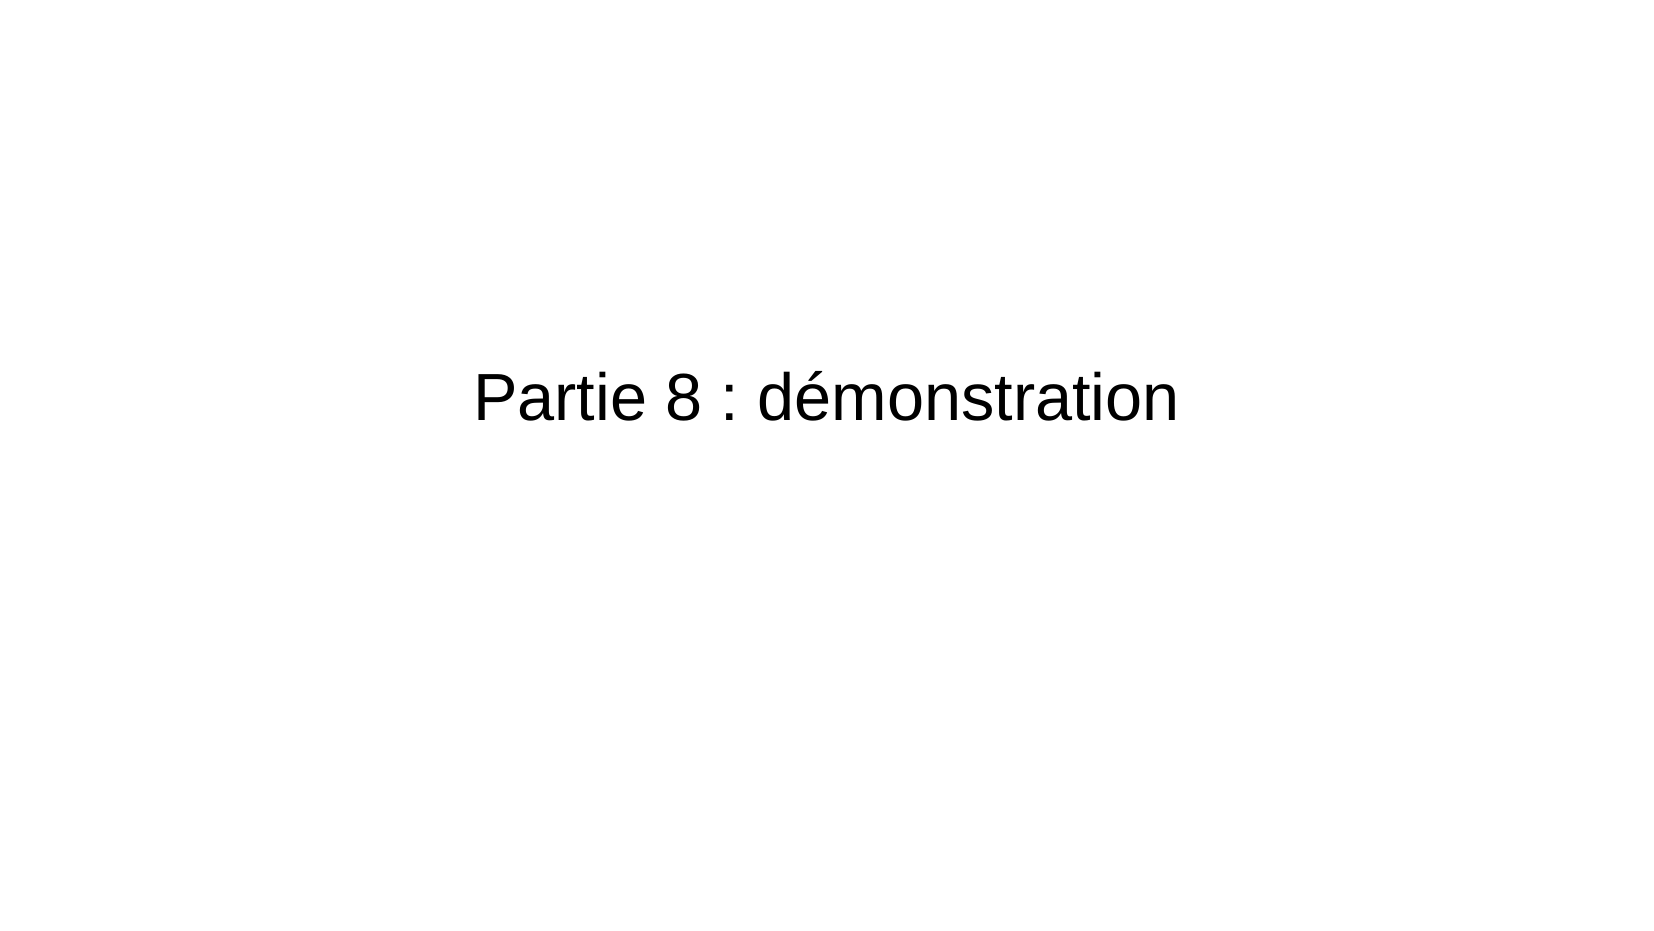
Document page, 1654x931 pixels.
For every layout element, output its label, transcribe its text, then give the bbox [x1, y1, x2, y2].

subtitle Partie 8 : démonstration [82, 37, 1571, 757]
